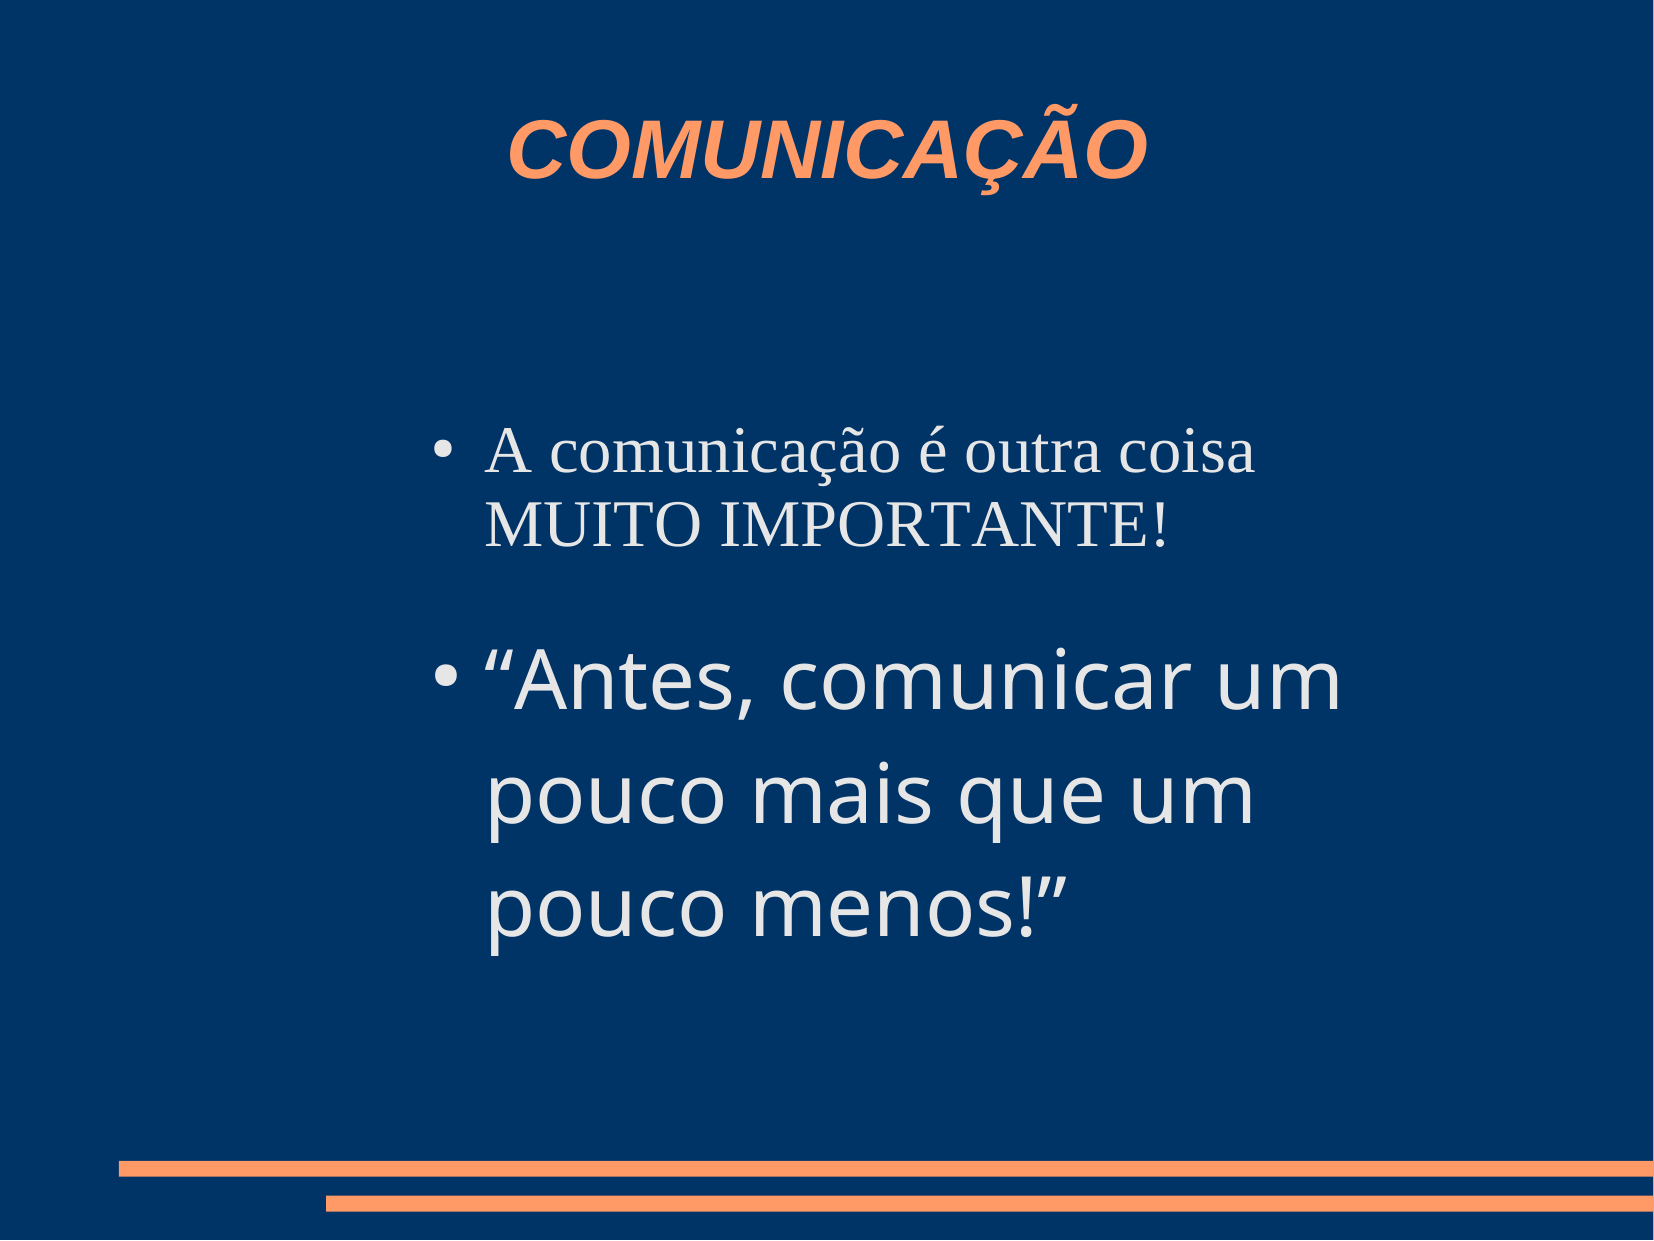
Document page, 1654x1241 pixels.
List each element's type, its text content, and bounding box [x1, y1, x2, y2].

list A comunicação é outra coisa MUITO IMPORTANTE! “Antes, comunicar um pouco mais que um pouco menos!” [413, 413, 1388, 1232]
title COMUNICAÇÃO [121, 46, 1534, 254]
